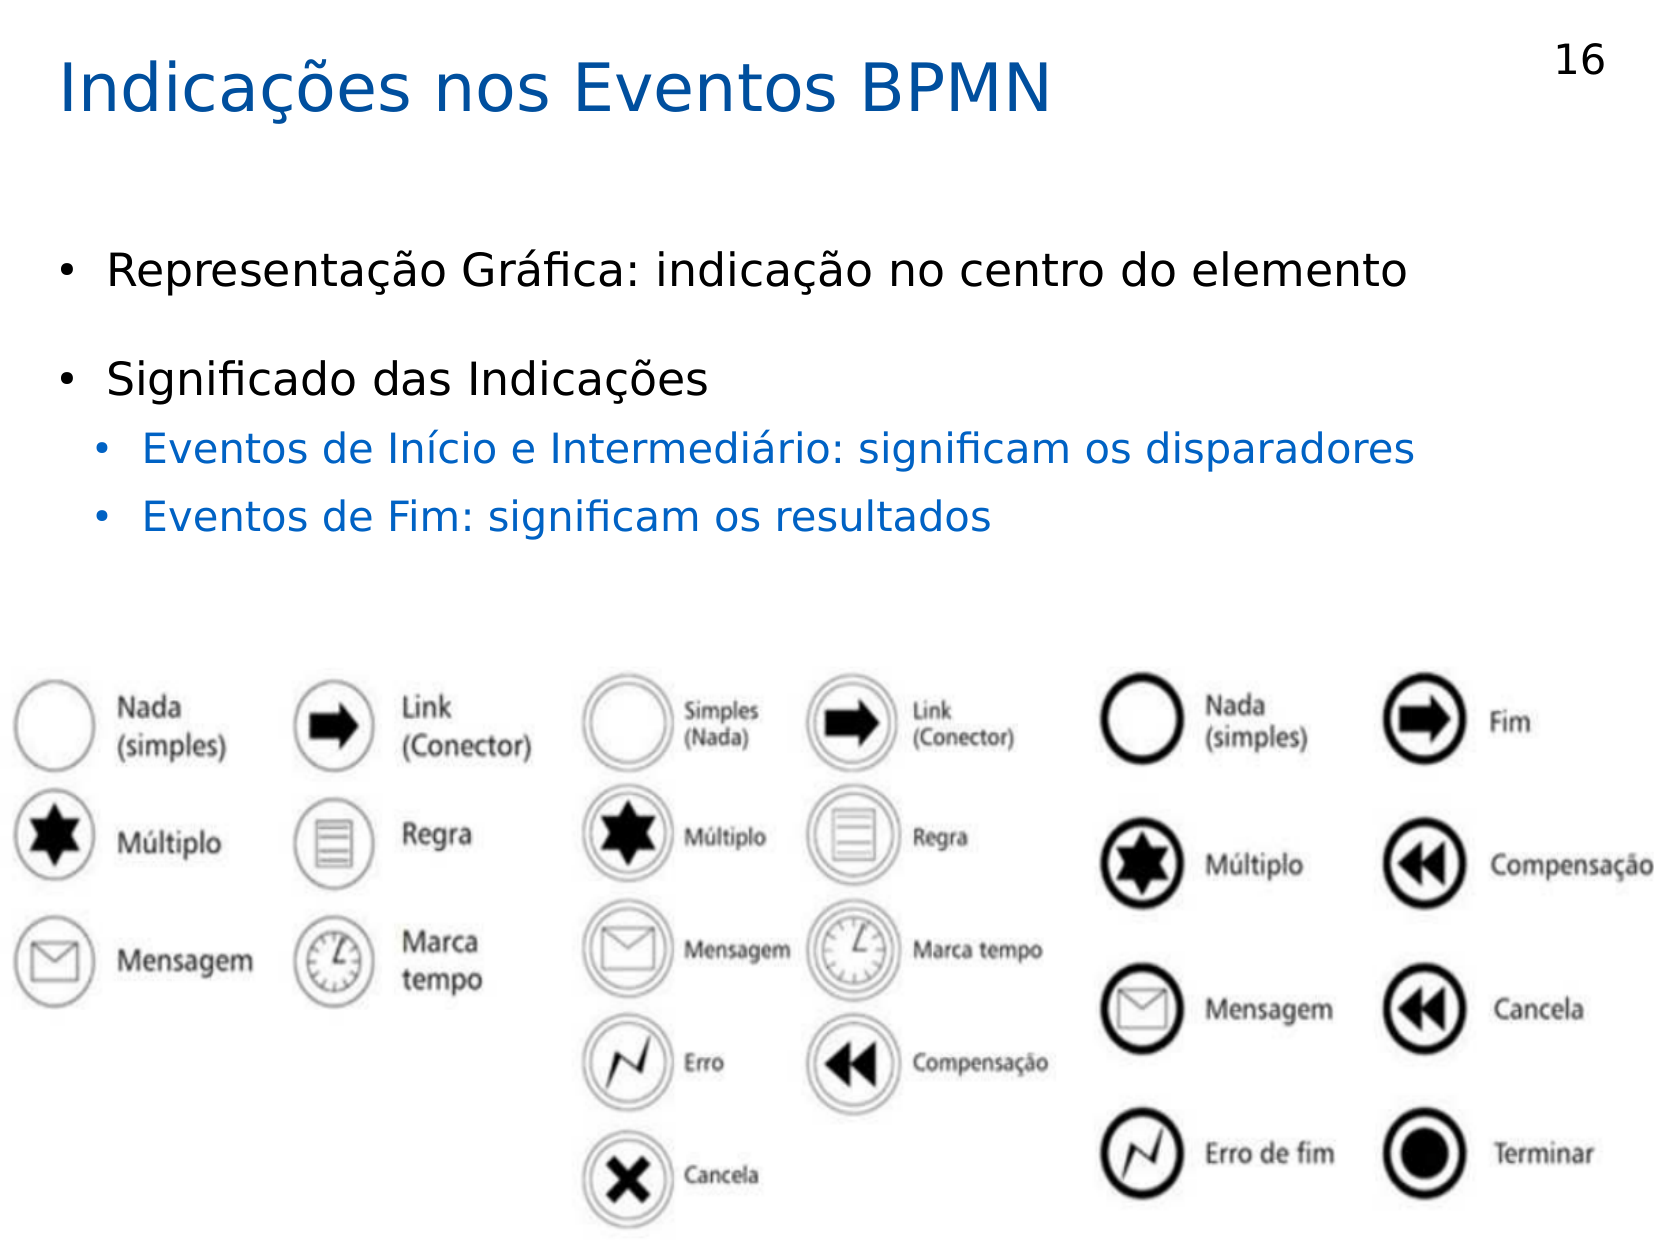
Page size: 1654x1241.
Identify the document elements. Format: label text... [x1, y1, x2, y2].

picture [0, 662, 1654, 1241]
title Indicações nos Eventos BPMN [59, 29, 1506, 148]
list Representação Gráfica: indicação no centro do elemento Significado das Indicações Eventos de Início e Intermediário: significam os disparadores Eventos de Fim: significam os resultados [59, 236, 1595, 662]
